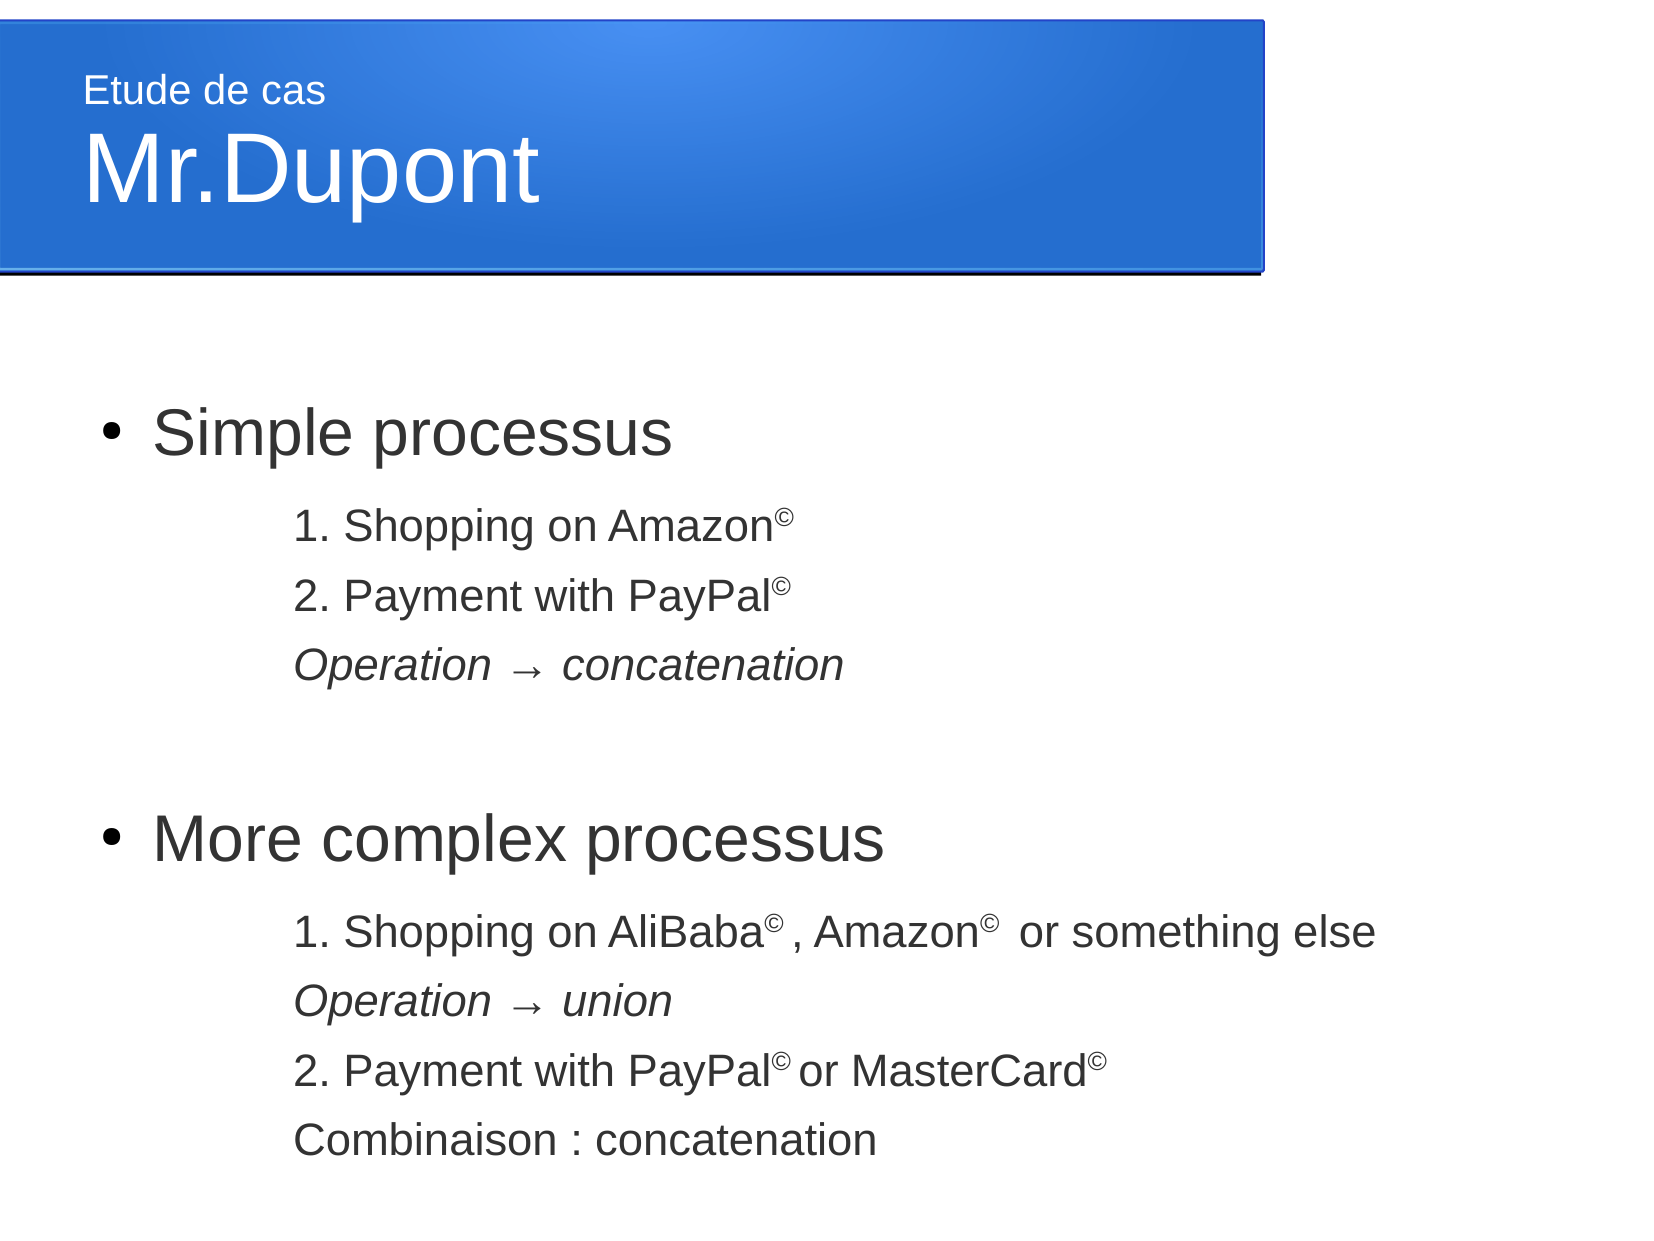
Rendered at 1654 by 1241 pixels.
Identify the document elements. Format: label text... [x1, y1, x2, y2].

text_box Etude de cas Mr.Dupont [82, 66, 674, 224]
list Simple processus 1. Shopping on Amazon© 2. Payment with PayPal© Operation → concatenation More complex processus 1. Shopping on AliBaba© , Amazon© or something else Operation → union 2. Payment with PayPal© or MasterCard© Combinaison : concatenation [82, 290, 1538, 1170]
